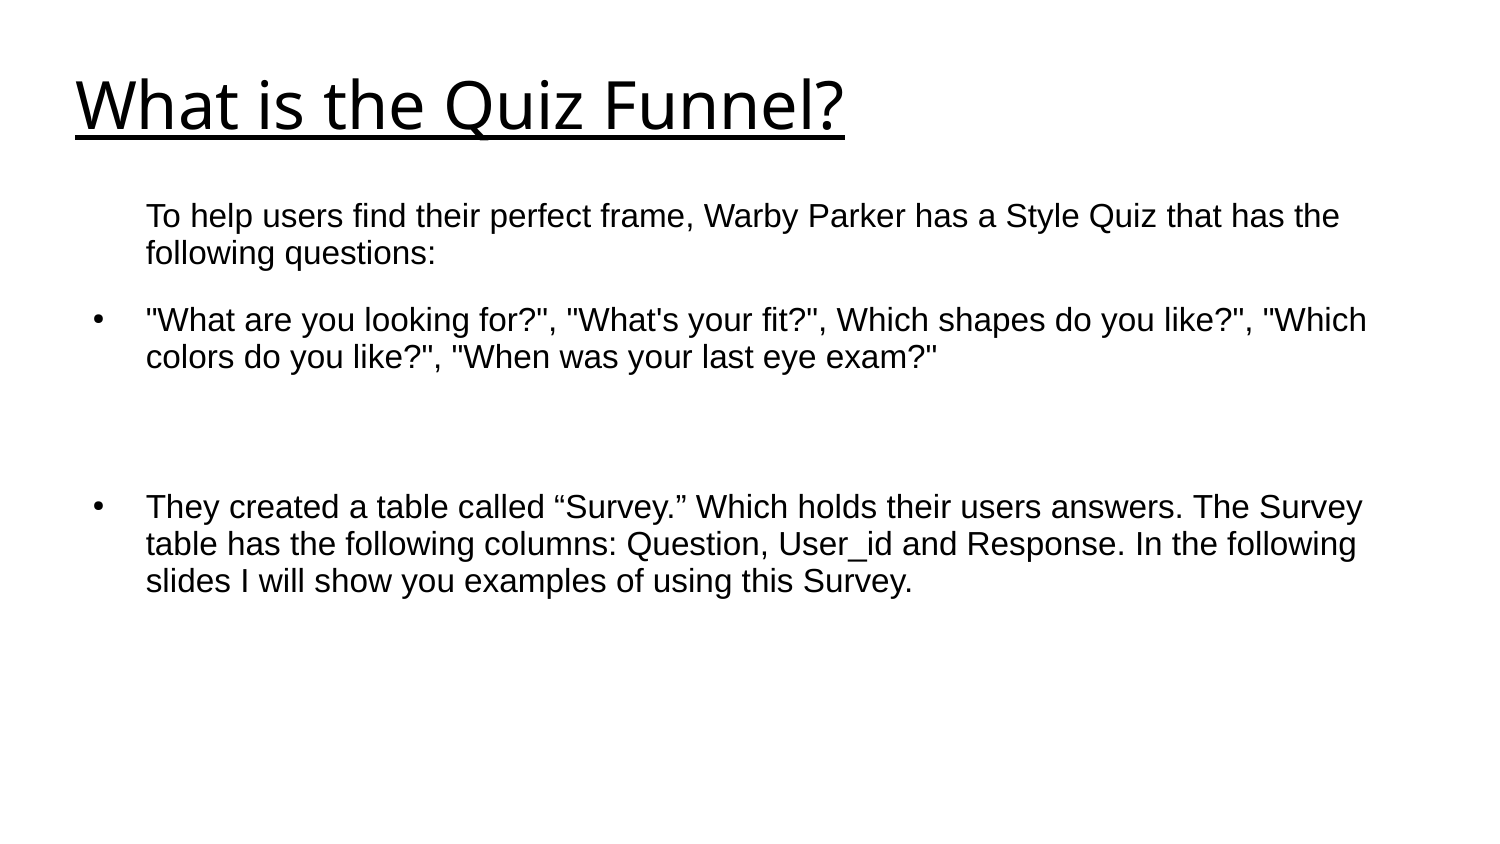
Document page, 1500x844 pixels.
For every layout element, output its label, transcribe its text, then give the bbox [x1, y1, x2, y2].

list To help users find their perfect frame, Warby Parker has a Style Quiz that has the following questions: "What are you looking for?", "What's your fit?", Which shapes do you like?", "Which colors do you like?", "When was your last eye exam?" [75, 197, 1425, 463]
list They created a table called “Survey.” Which holds their users answers. The Survey table has the following columns: Question, User_id and Response. In the following slides I will show you examples of using this Survey. [75, 488, 1425, 754]
title What is the Quiz Funnel? [75, 33, 1425, 175]
